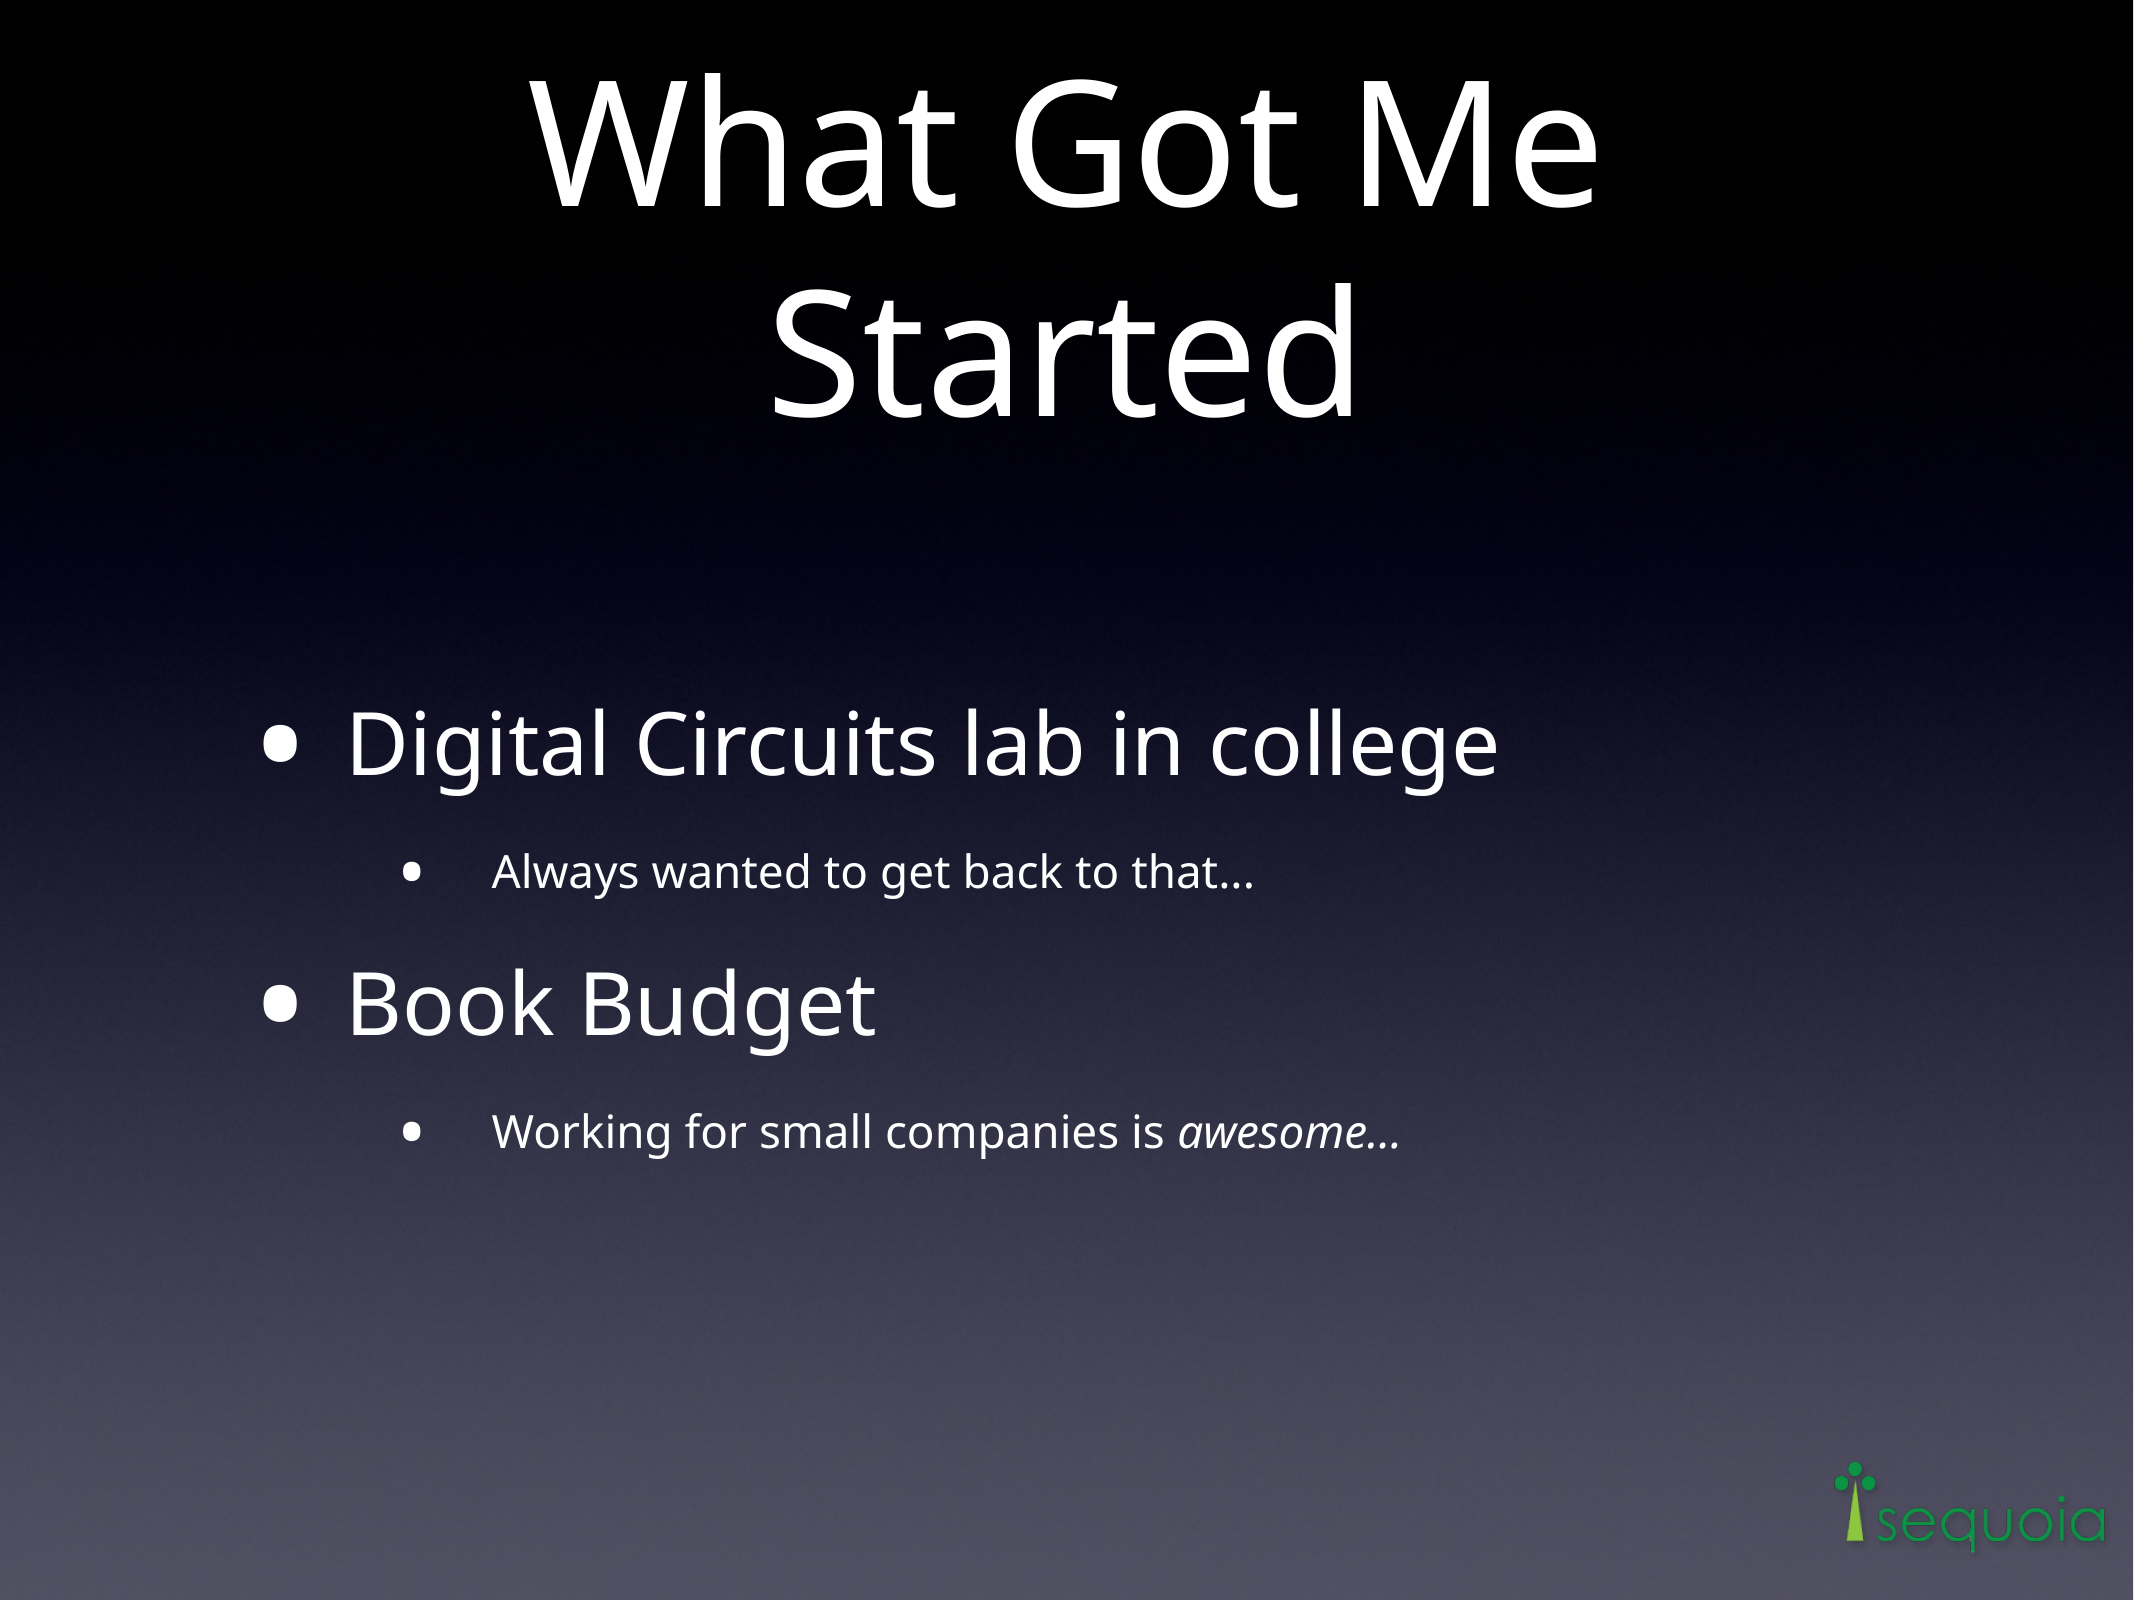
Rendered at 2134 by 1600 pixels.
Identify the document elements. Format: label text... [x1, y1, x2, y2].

title What Got Me Started [208, 41, 1925, 442]
picture [0, 0, 2134, 1600]
subtitle Digital Circuits lab in college Always wanted to get back to that... Book Budget Working for small companies is awesome... [208, 454, 1925, 1392]
